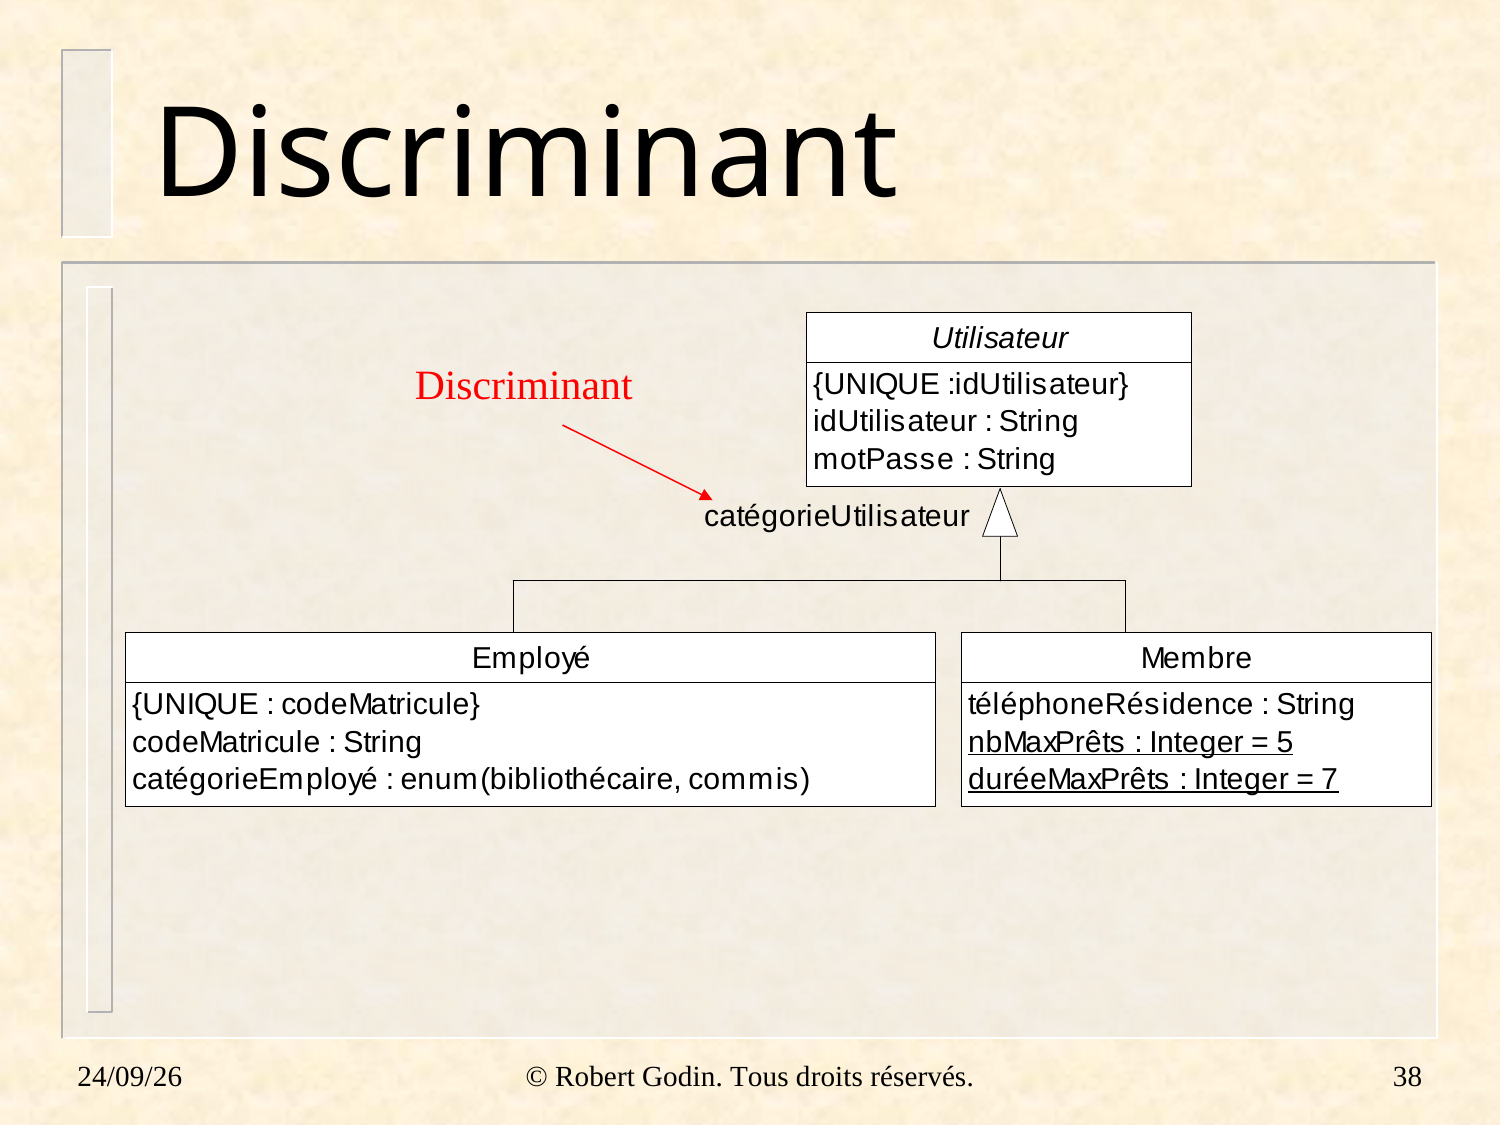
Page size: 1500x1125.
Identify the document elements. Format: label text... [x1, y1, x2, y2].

title Discriminant [137, 56, 1413, 238]
text_box <number> [1125, 1037, 1438, 1113]
text_box © Robert Godin. Tous droits réservés. [512, 1037, 988, 1113]
picture [0, 0, 1500, 1125]
text_box 31/05/21 [62, 1037, 376, 1113]
